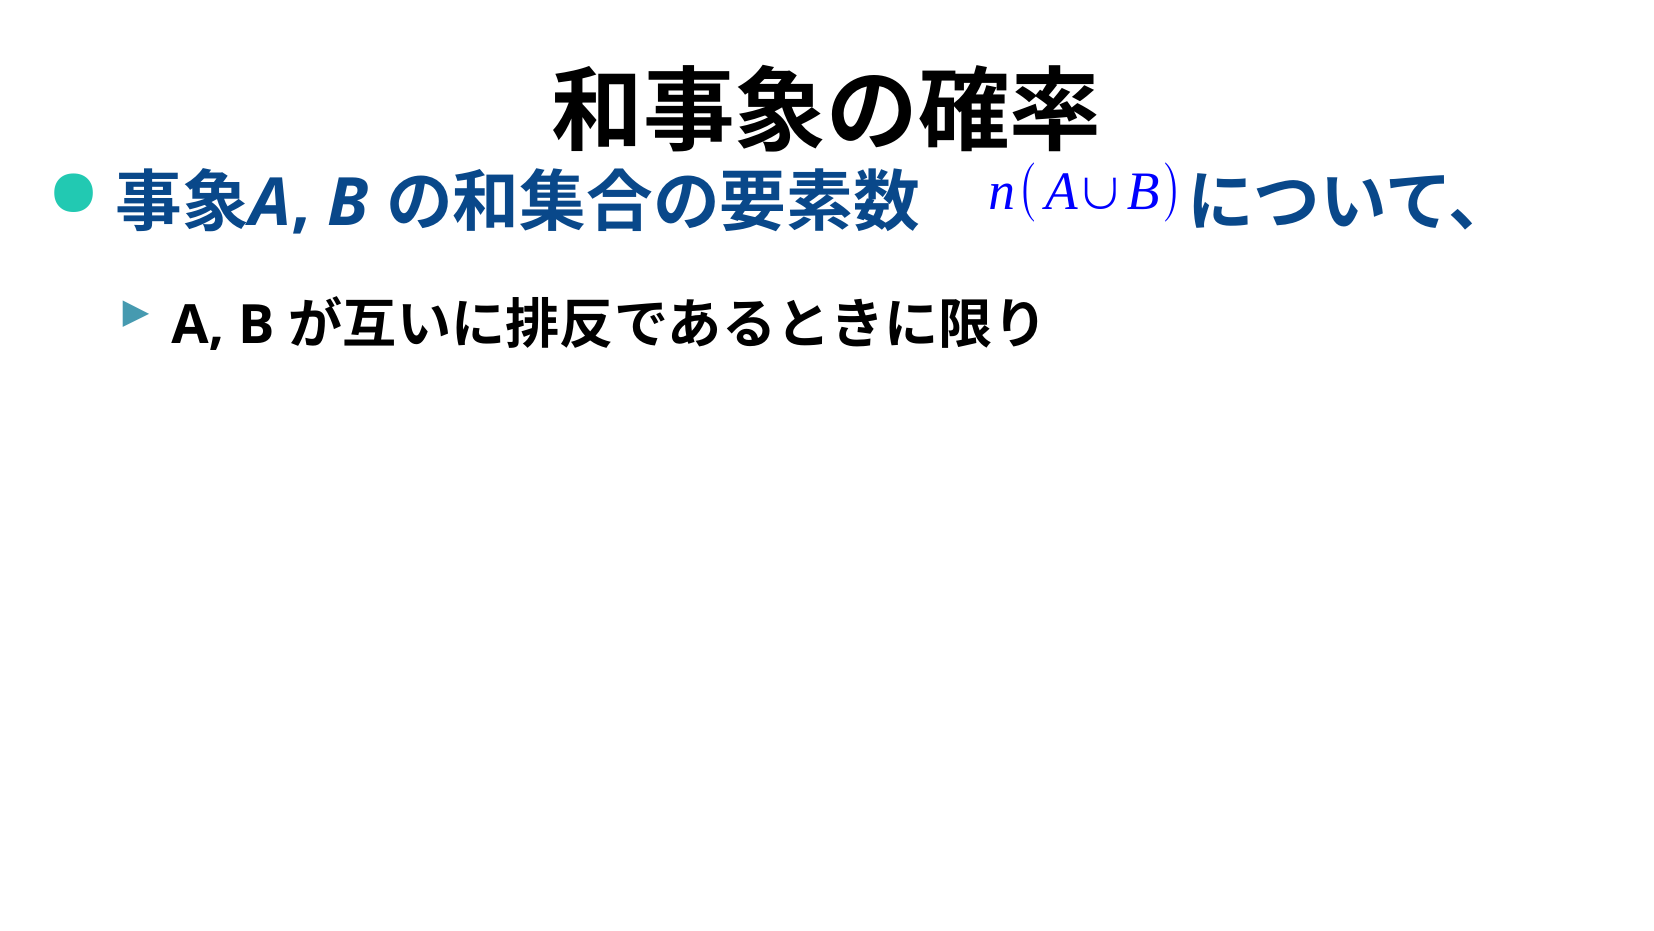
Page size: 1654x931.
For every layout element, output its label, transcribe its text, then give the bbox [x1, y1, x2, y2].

list 事象A, B の和集合の要素数 について、 A, B が互いに排反であるときに限り [29, 147, 1654, 473]
title 和事象の確率 [29, 29, 1625, 147]
chart [986, 159, 1182, 225]
